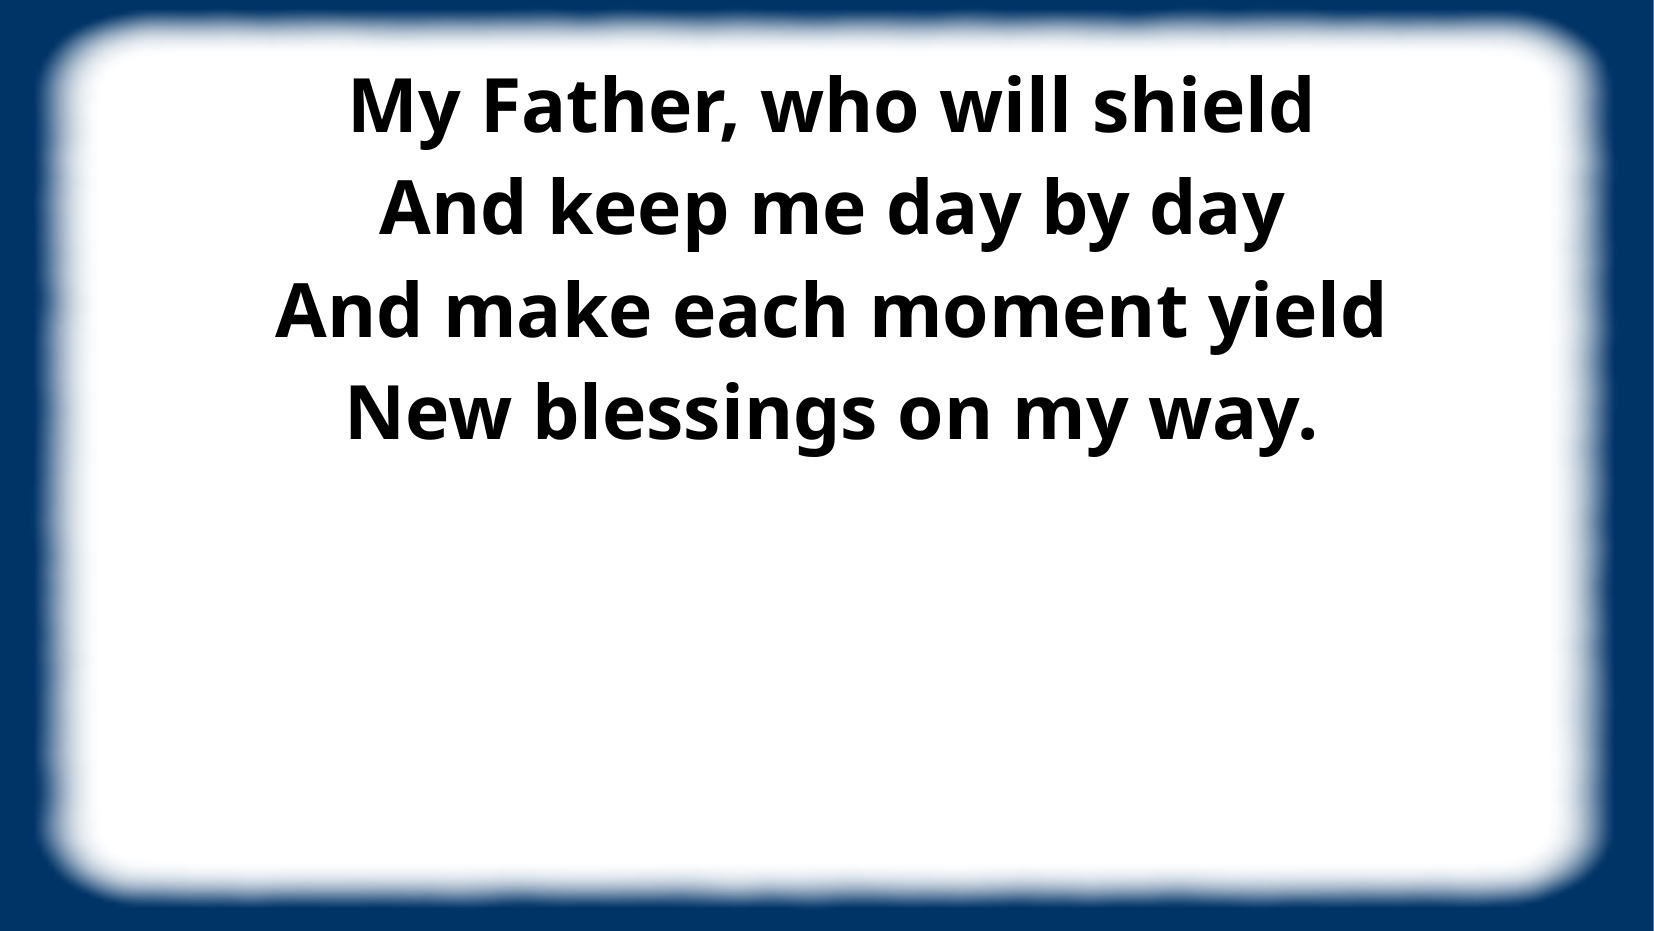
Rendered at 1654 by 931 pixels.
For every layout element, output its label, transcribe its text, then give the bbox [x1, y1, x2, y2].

picture [0, 0, 1654, 931]
text_box My Father, who will shield And keep me day by day And make each moment yield New blessings on my way. [105, 45, 1561, 460]
